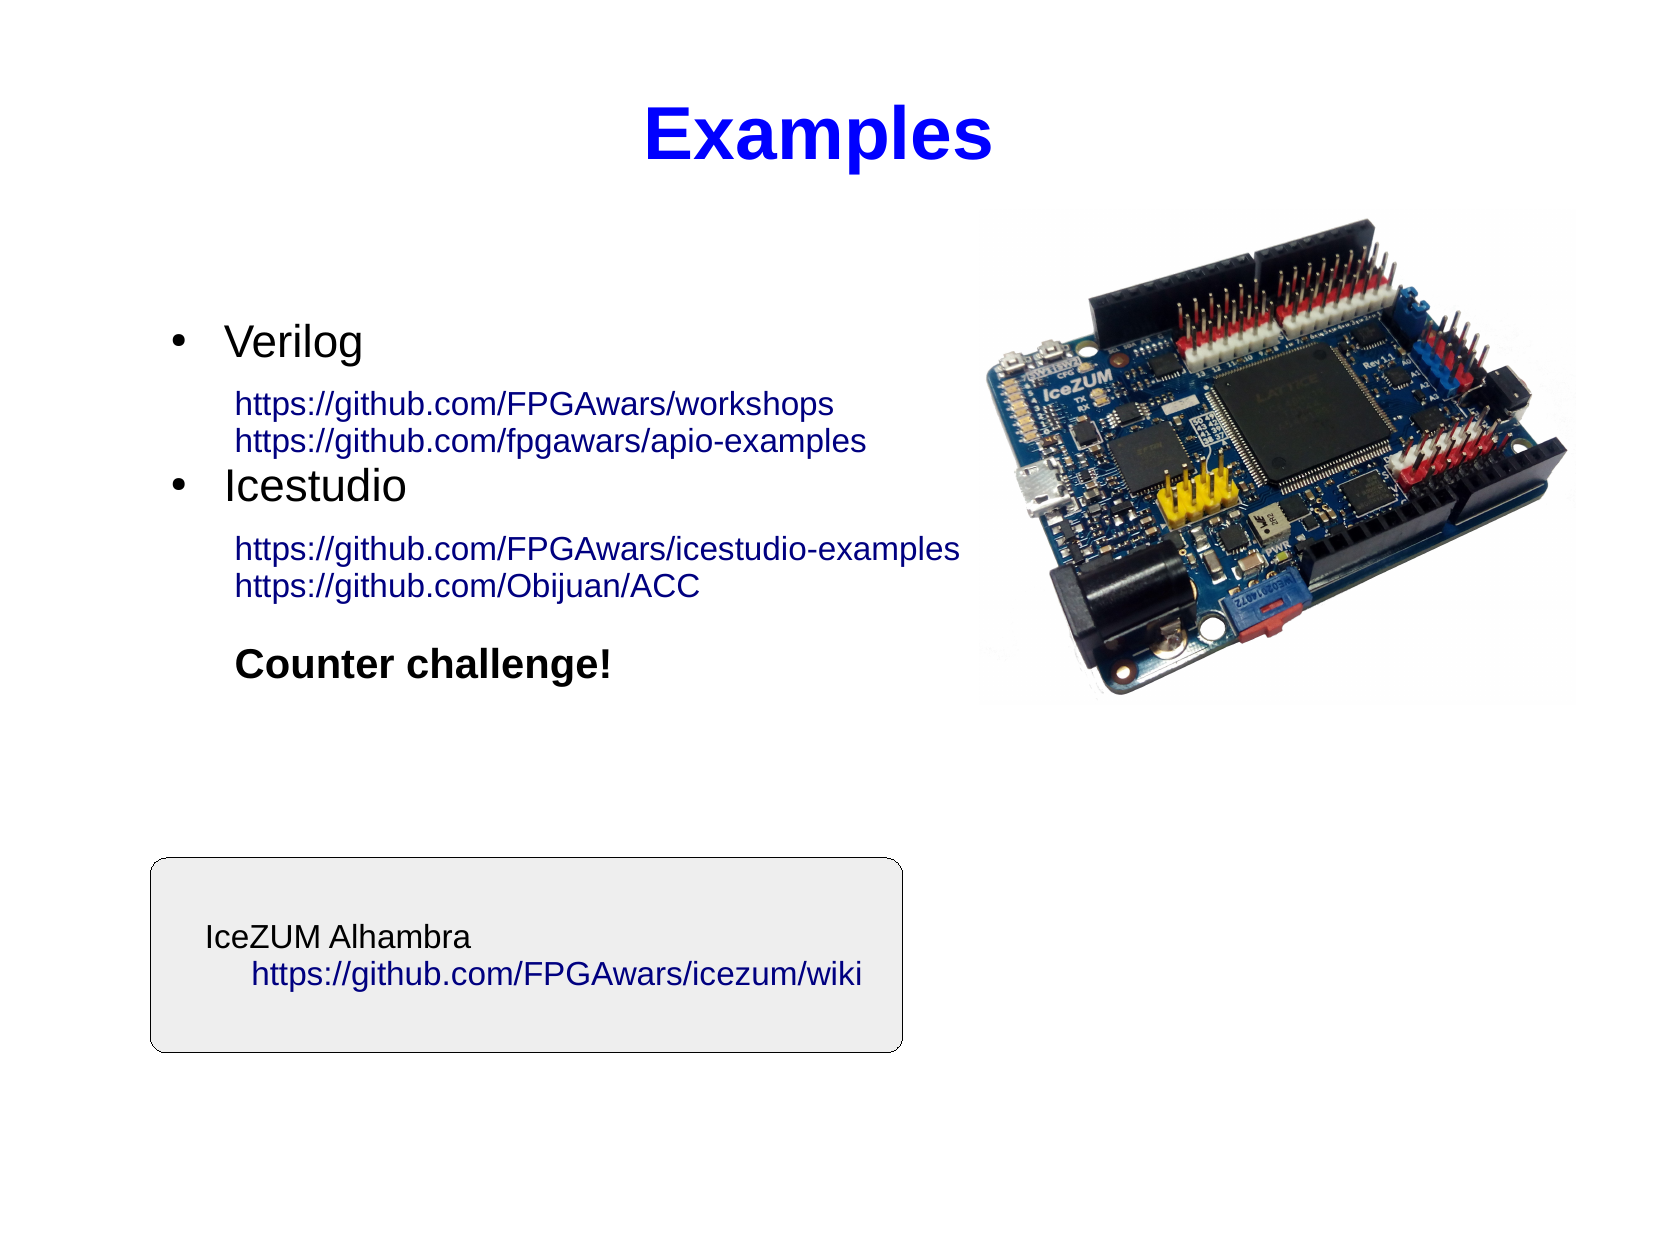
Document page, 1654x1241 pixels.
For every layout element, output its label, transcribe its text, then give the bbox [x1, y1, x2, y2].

picture [979, 209, 1576, 706]
text_box IceZUM Alhambra https://github.com/FPGAwars/icezum/wiki [150, 857, 903, 1053]
title Examples [75, 30, 1564, 238]
text_box Verilog https://github.com/FPGAwars/workshops https://github.com/fpgawars/apio-examples Icestudio https://github.com/FPGAwars/icestudio-examples https://github.com/Obijuan/ACC Counter challenge! [138, 308, 1051, 784]
